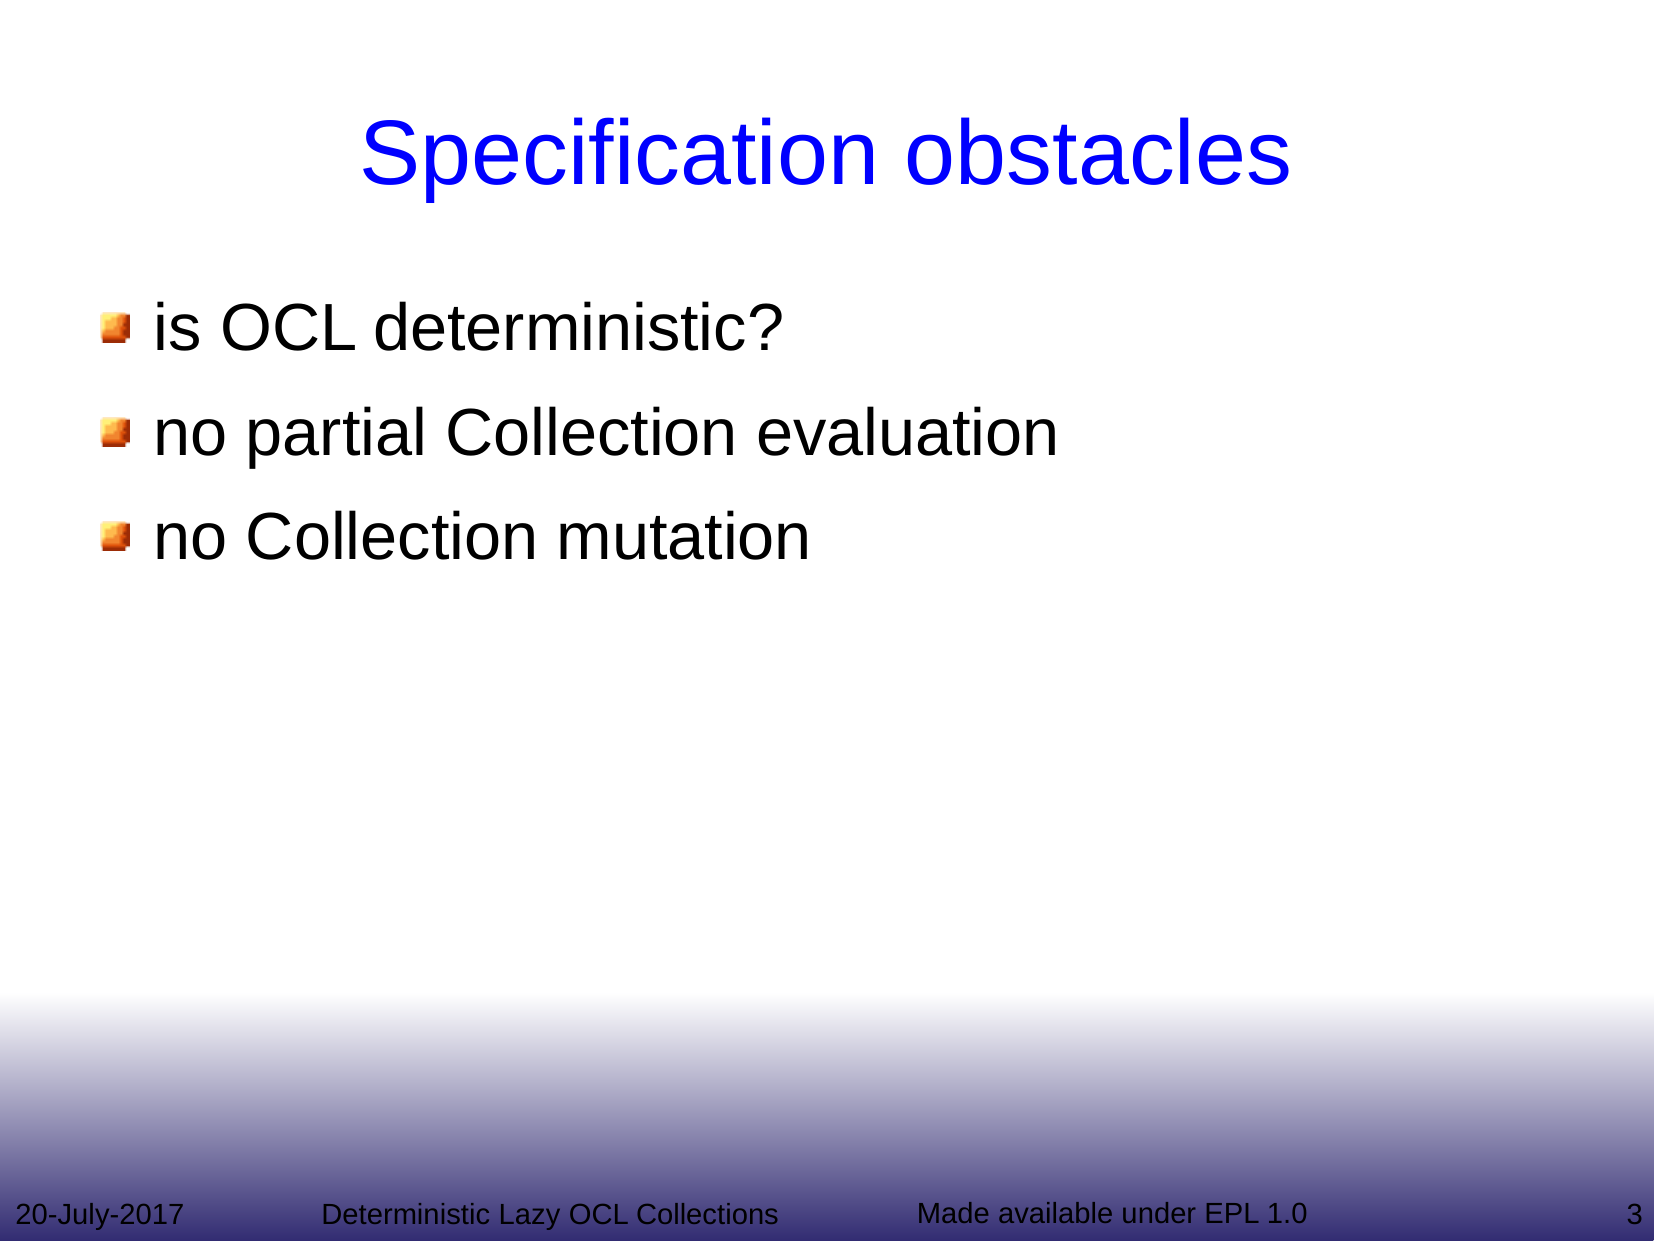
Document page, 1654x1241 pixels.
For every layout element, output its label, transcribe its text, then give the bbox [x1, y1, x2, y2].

title Specification obstacles [82, 49, 1571, 257]
list is OCL deterministic? no partial Collection evaluation no Collection mutation [82, 290, 1571, 1109]
